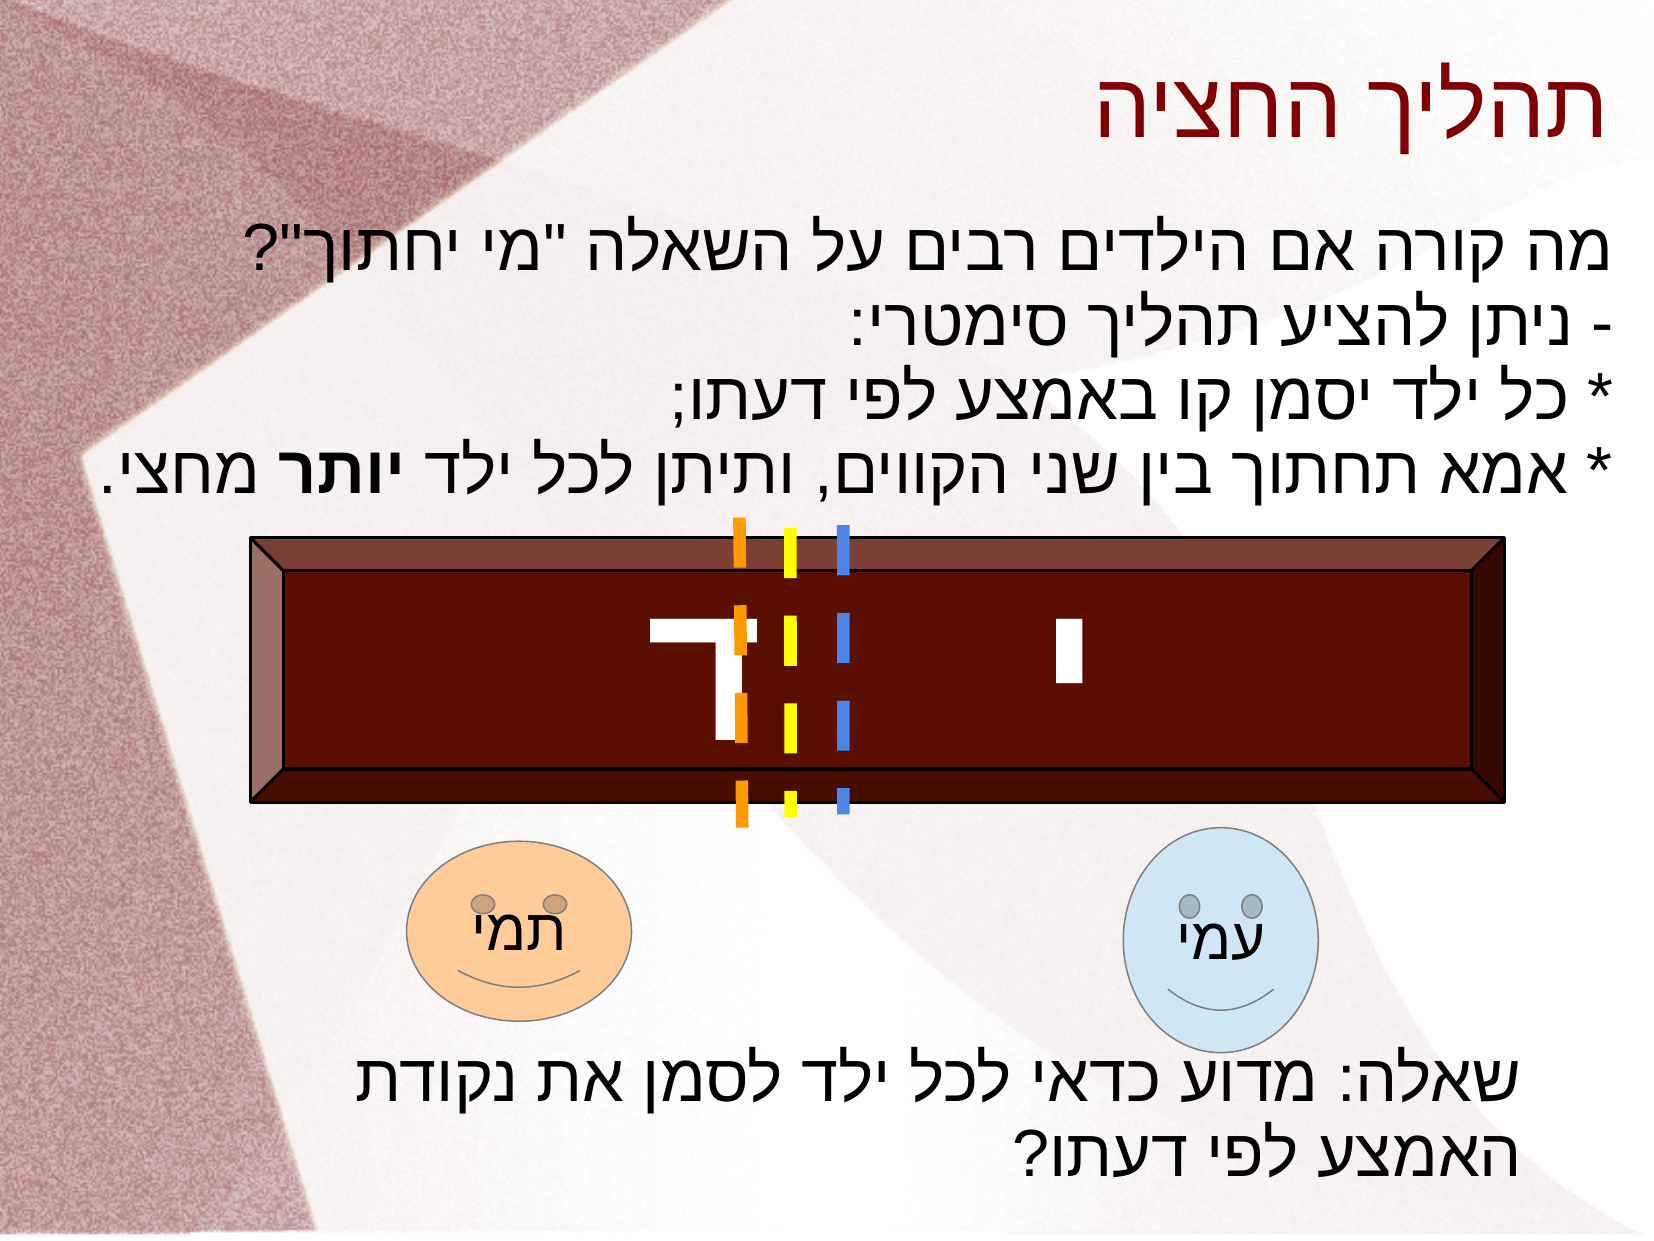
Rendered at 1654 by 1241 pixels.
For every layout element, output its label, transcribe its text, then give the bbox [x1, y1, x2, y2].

text_box עמי [1123, 827, 1319, 1034]
text_box [251, 571, 631, 803]
text_box י ד [631, 525, 1124, 815]
text_box שאלה: מדוע כדאי לכל ילד לסמן את נקודת האמצע לפי דעתו? [249, 1034, 1538, 1241]
text_box מה קורה אם הילדים רבים על השאלה "מי יחתוך"? - ניתן להציע תהליך סימטרי: * כל ילד יסמן קו באמצע לפי דעתו; * אמא תחתוך בין שני הקווים, ותיתן לכל ילד יותר מחצי. [57, 203, 1630, 514]
picture [0, 0, 1654, 1241]
text_box תמי [406, 841, 632, 1022]
title תהליך החציה [599, 0, 1610, 203]
text_box [1124, 537, 1505, 803]
